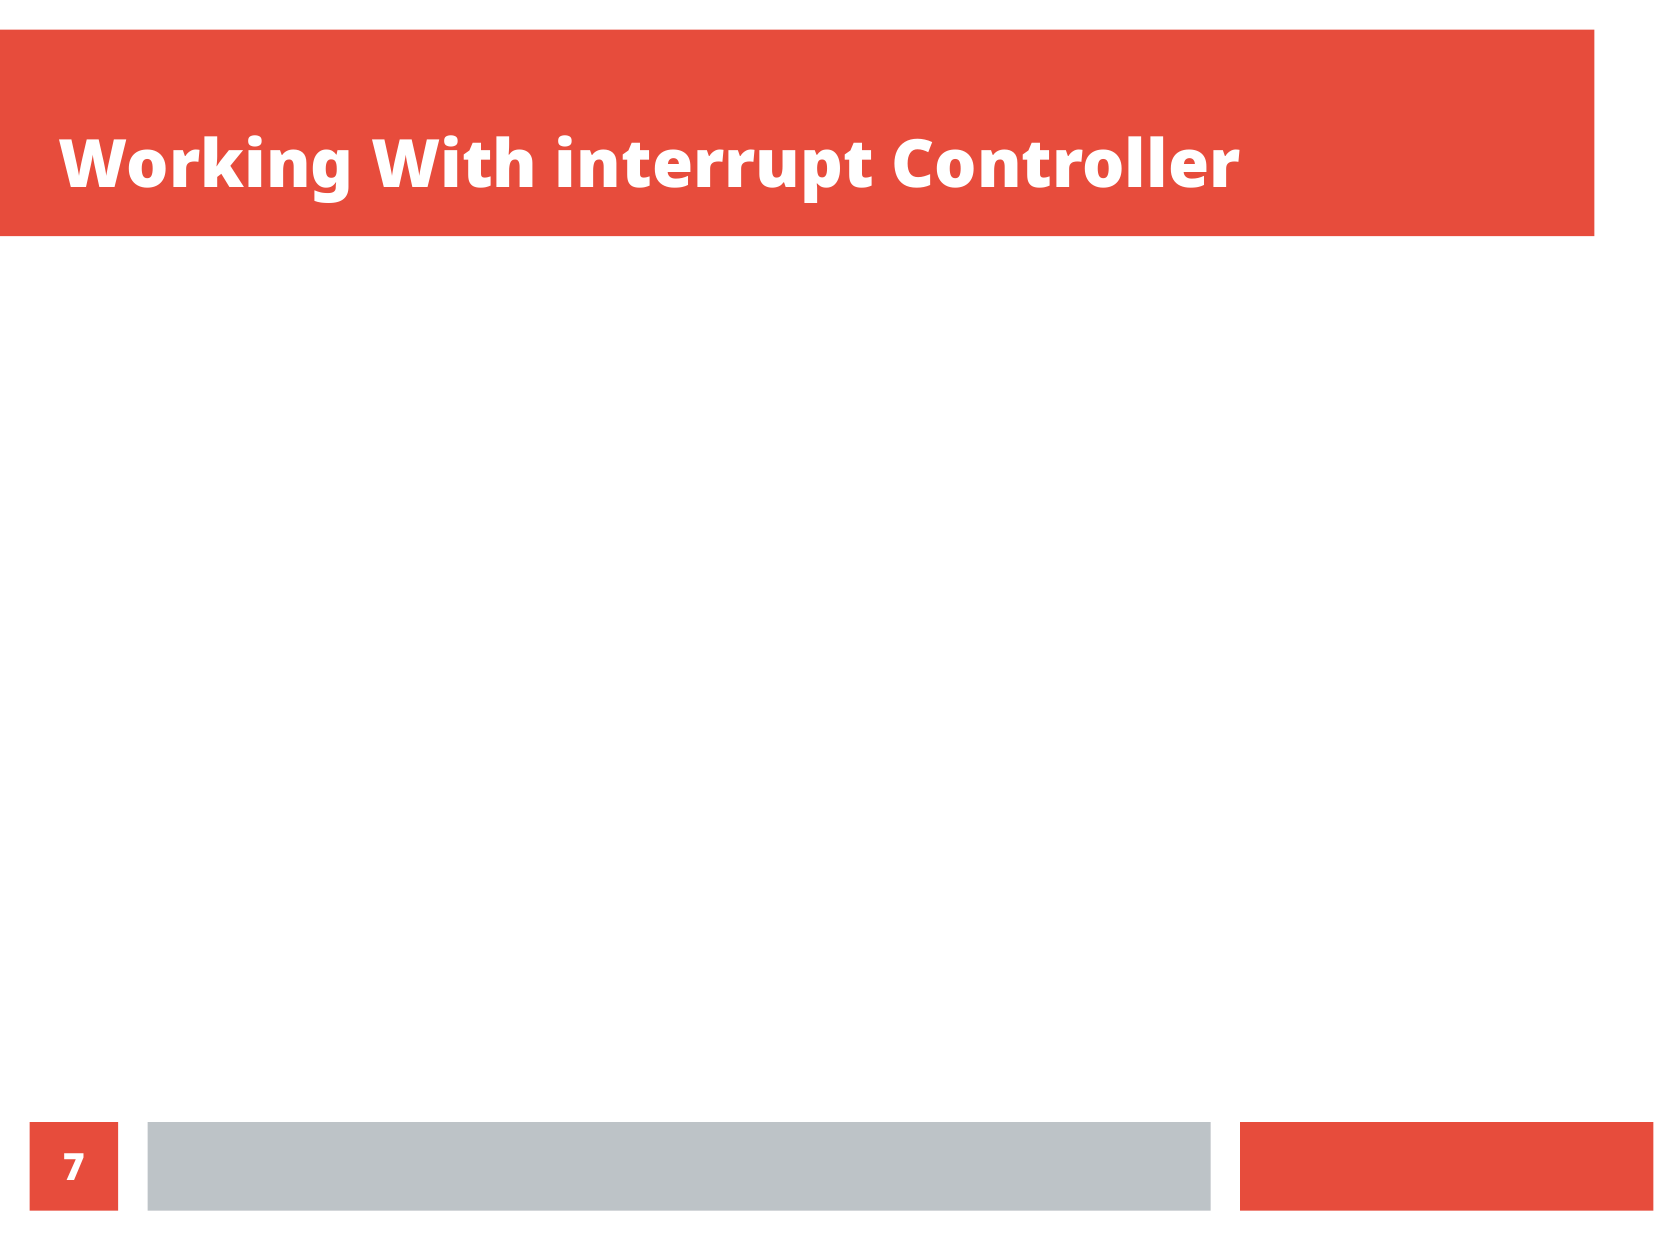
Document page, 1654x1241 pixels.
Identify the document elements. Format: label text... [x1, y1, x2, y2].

title Working With interrupt Controller [59, 59, 1595, 207]
